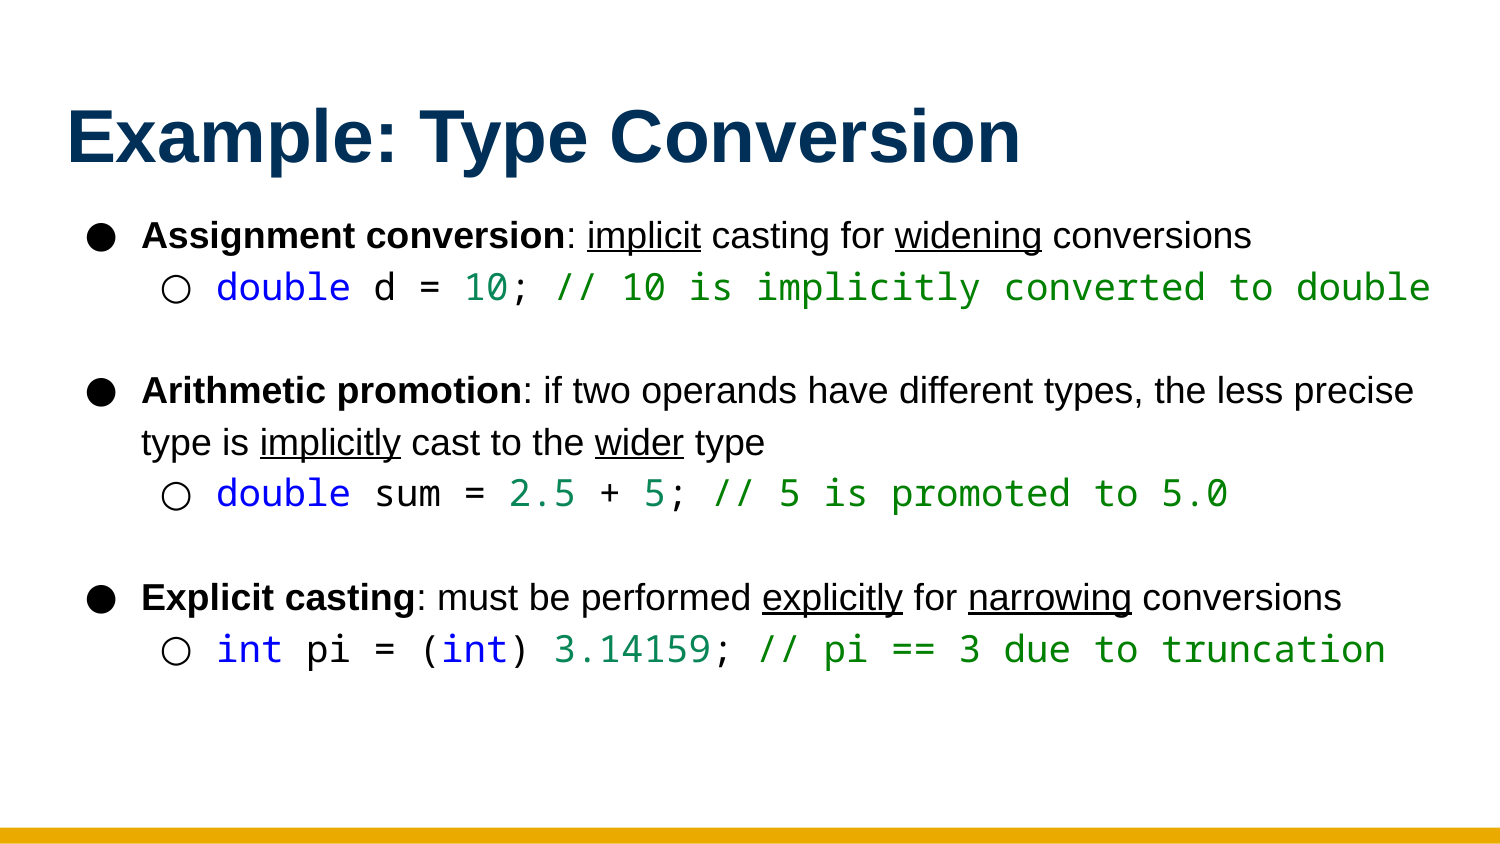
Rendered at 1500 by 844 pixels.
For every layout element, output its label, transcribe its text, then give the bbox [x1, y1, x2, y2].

text_box Assignment conversion: implicit casting for widening conversions double d = 10; // 10 is implicitly converted to double Arithmetic promotion: if two operands have different types, the less precise type is implicitly cast to the wider type double sum = 2.5 + 5; // 5 is promoted to 5.0 Explicit casting: must be performed explicitly for narrowing conversions int pi = (int) 3.14159; // pi == 3 due to truncation [51, 189, 1449, 810]
title Example: Type Conversion [51, 72, 1449, 189]
